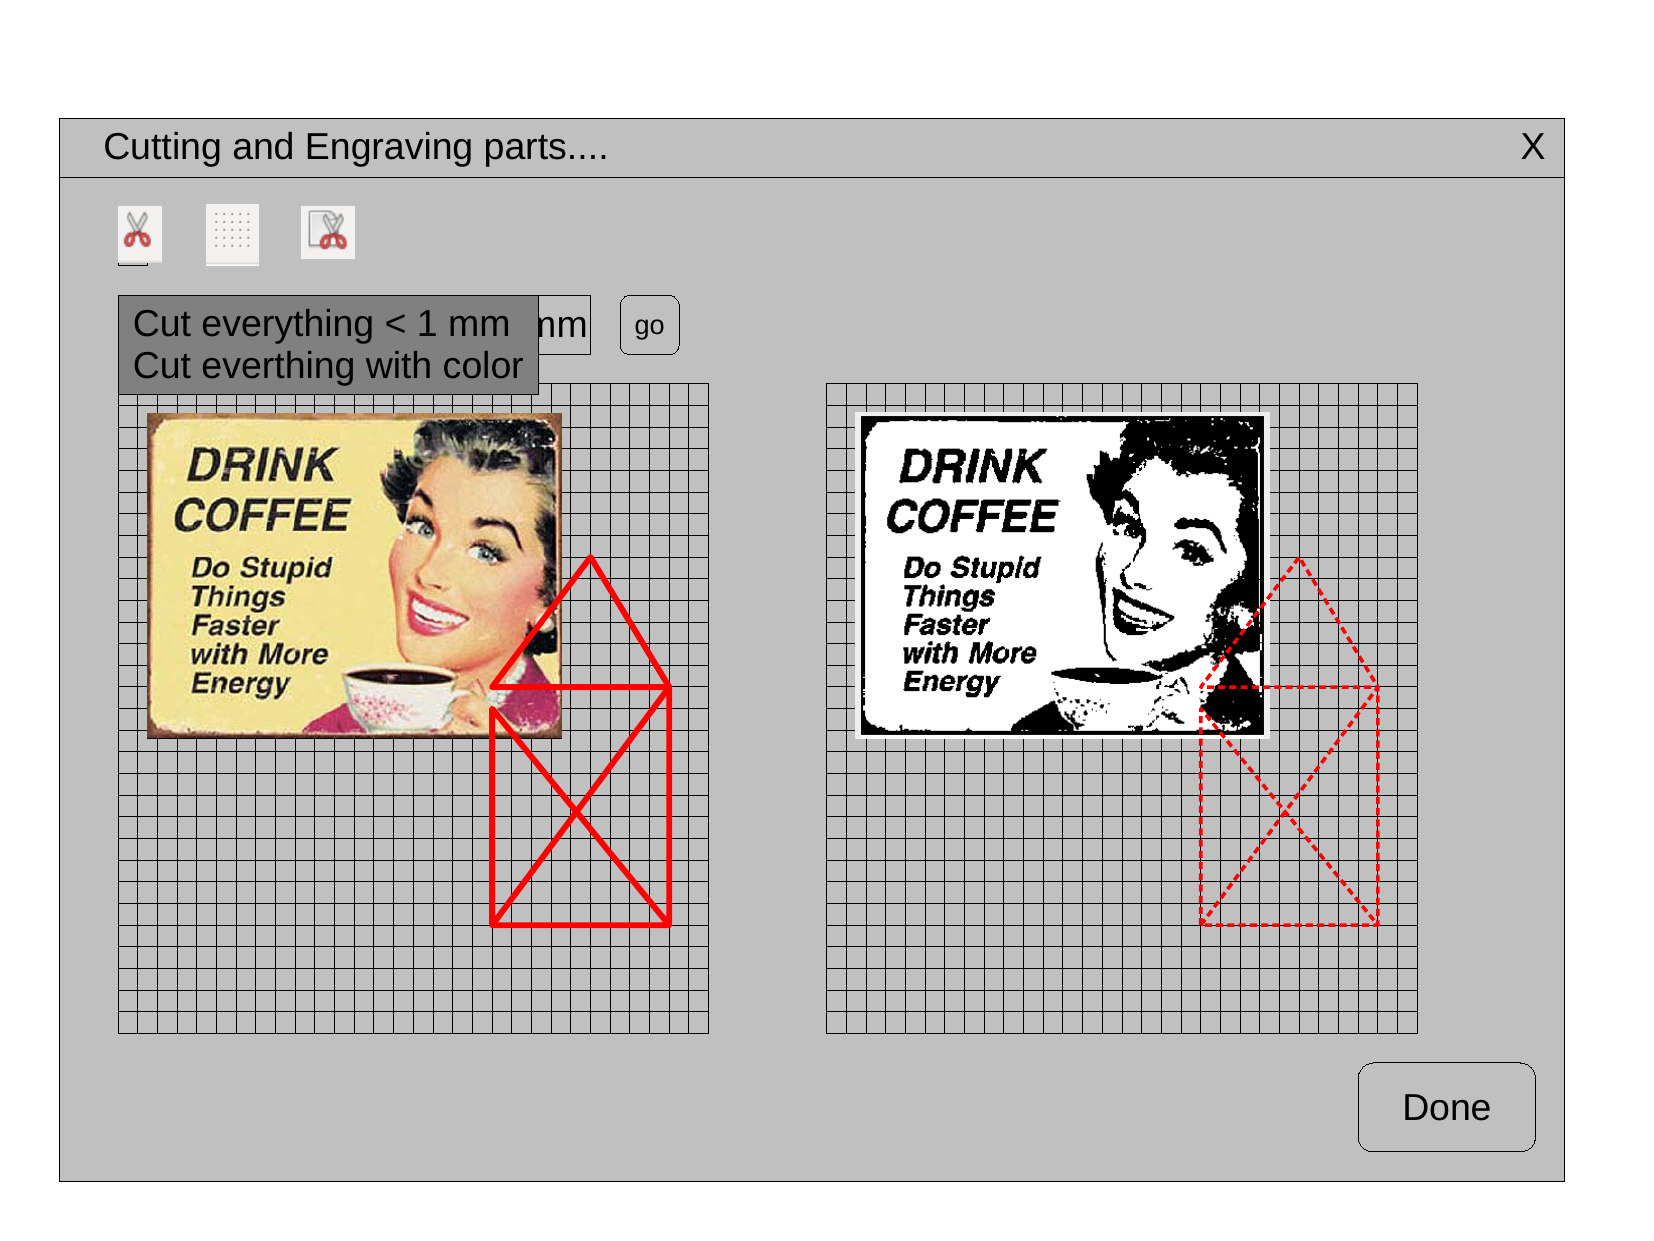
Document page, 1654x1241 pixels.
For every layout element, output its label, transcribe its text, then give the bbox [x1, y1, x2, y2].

text_box go [620, 295, 680, 355]
text_box Done [1358, 1062, 1536, 1152]
picture [206, 204, 259, 266]
picture [118, 206, 162, 263]
text_box [59, 178, 1565, 1182]
text_box Cutting and Engraving parts.... [88, 118, 1093, 175]
text_box Cut everything < 1 mm Cut everthing with color [118, 295, 539, 395]
text_box 1mm [539, 295, 591, 355]
picture [301, 206, 355, 259]
text_box [59, 118, 1505, 177]
text_box X [1505, 118, 1595, 178]
picture [147, 413, 562, 739]
picture [855, 412, 1270, 739]
